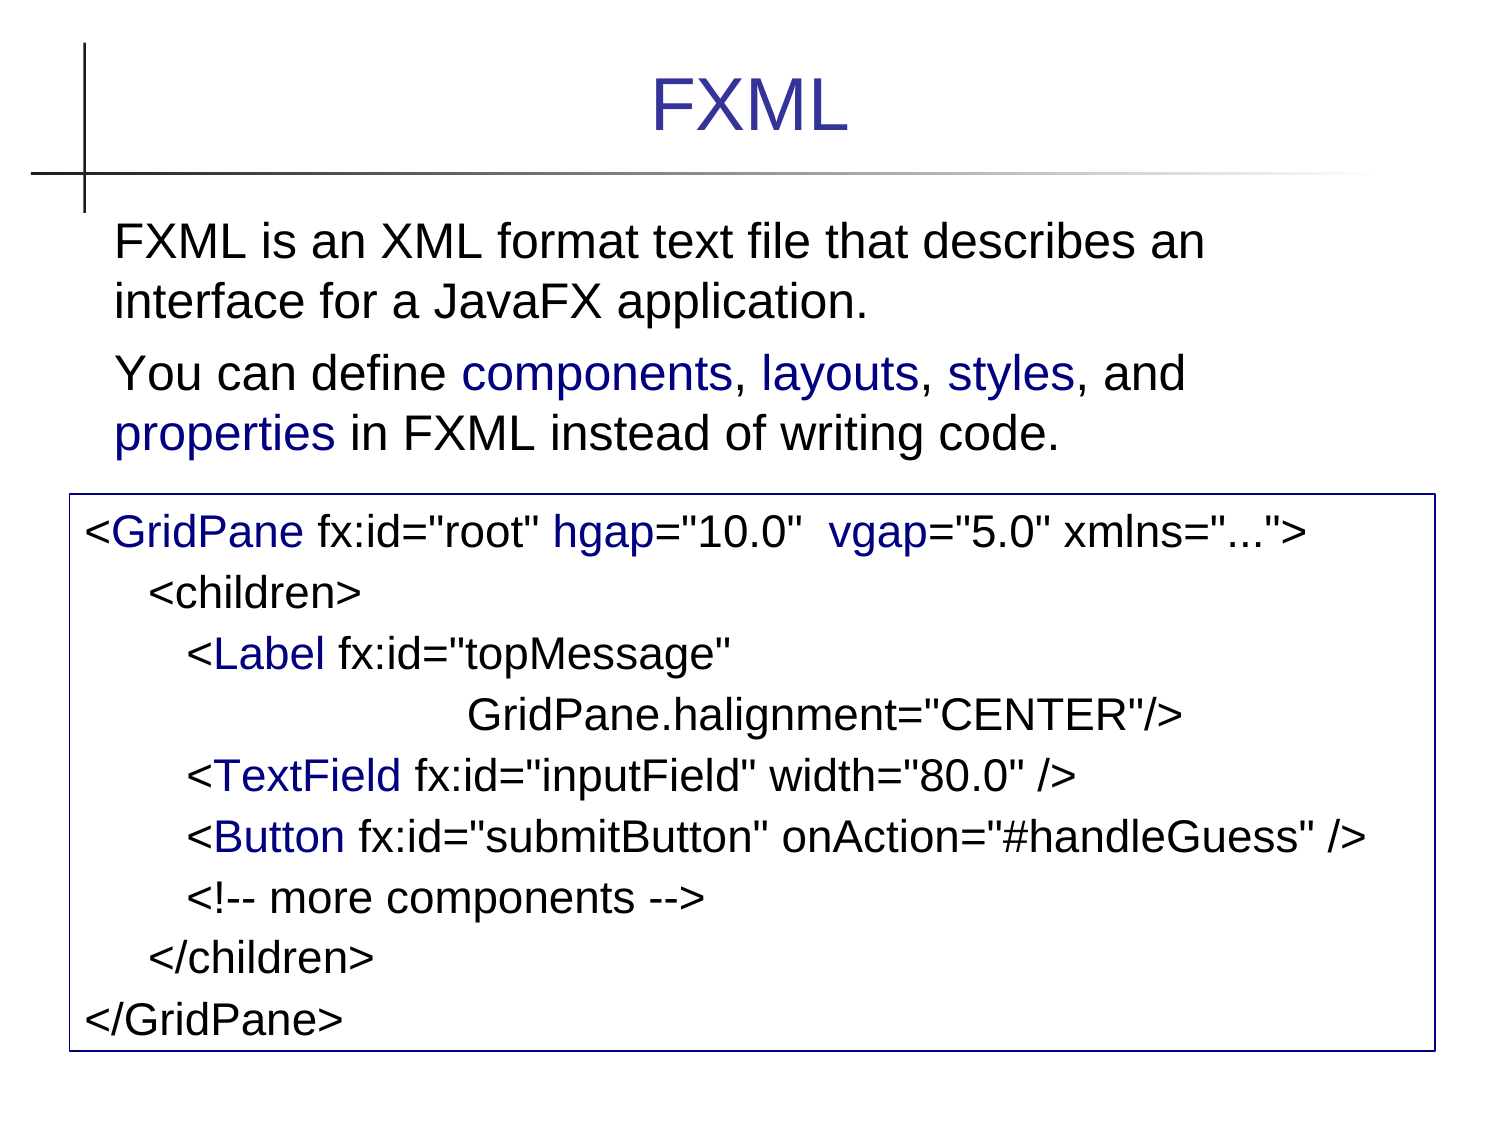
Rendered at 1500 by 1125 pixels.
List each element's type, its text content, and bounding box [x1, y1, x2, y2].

text_box <GridPane fx:id="root" hgap="10.0" vgap="5.0" xmlns="..."> <children> <Label fx:id="topMessage" GridPane.halignment="CENTER"/> <TextField fx:id="inputField" width="80.0" /> <Button fx:id="submitButton" onAction="#handleGuess" /> <!-- more components --> </children> </GridPane> [69, 494, 1435, 1052]
title FXML [100, 35, 1400, 166]
list FXML is an XML format text file that describes an interface for a JavaFX application. You can define components, layouts, styles, and properties in FXML instead of writing code. [99, 200, 1399, 494]
